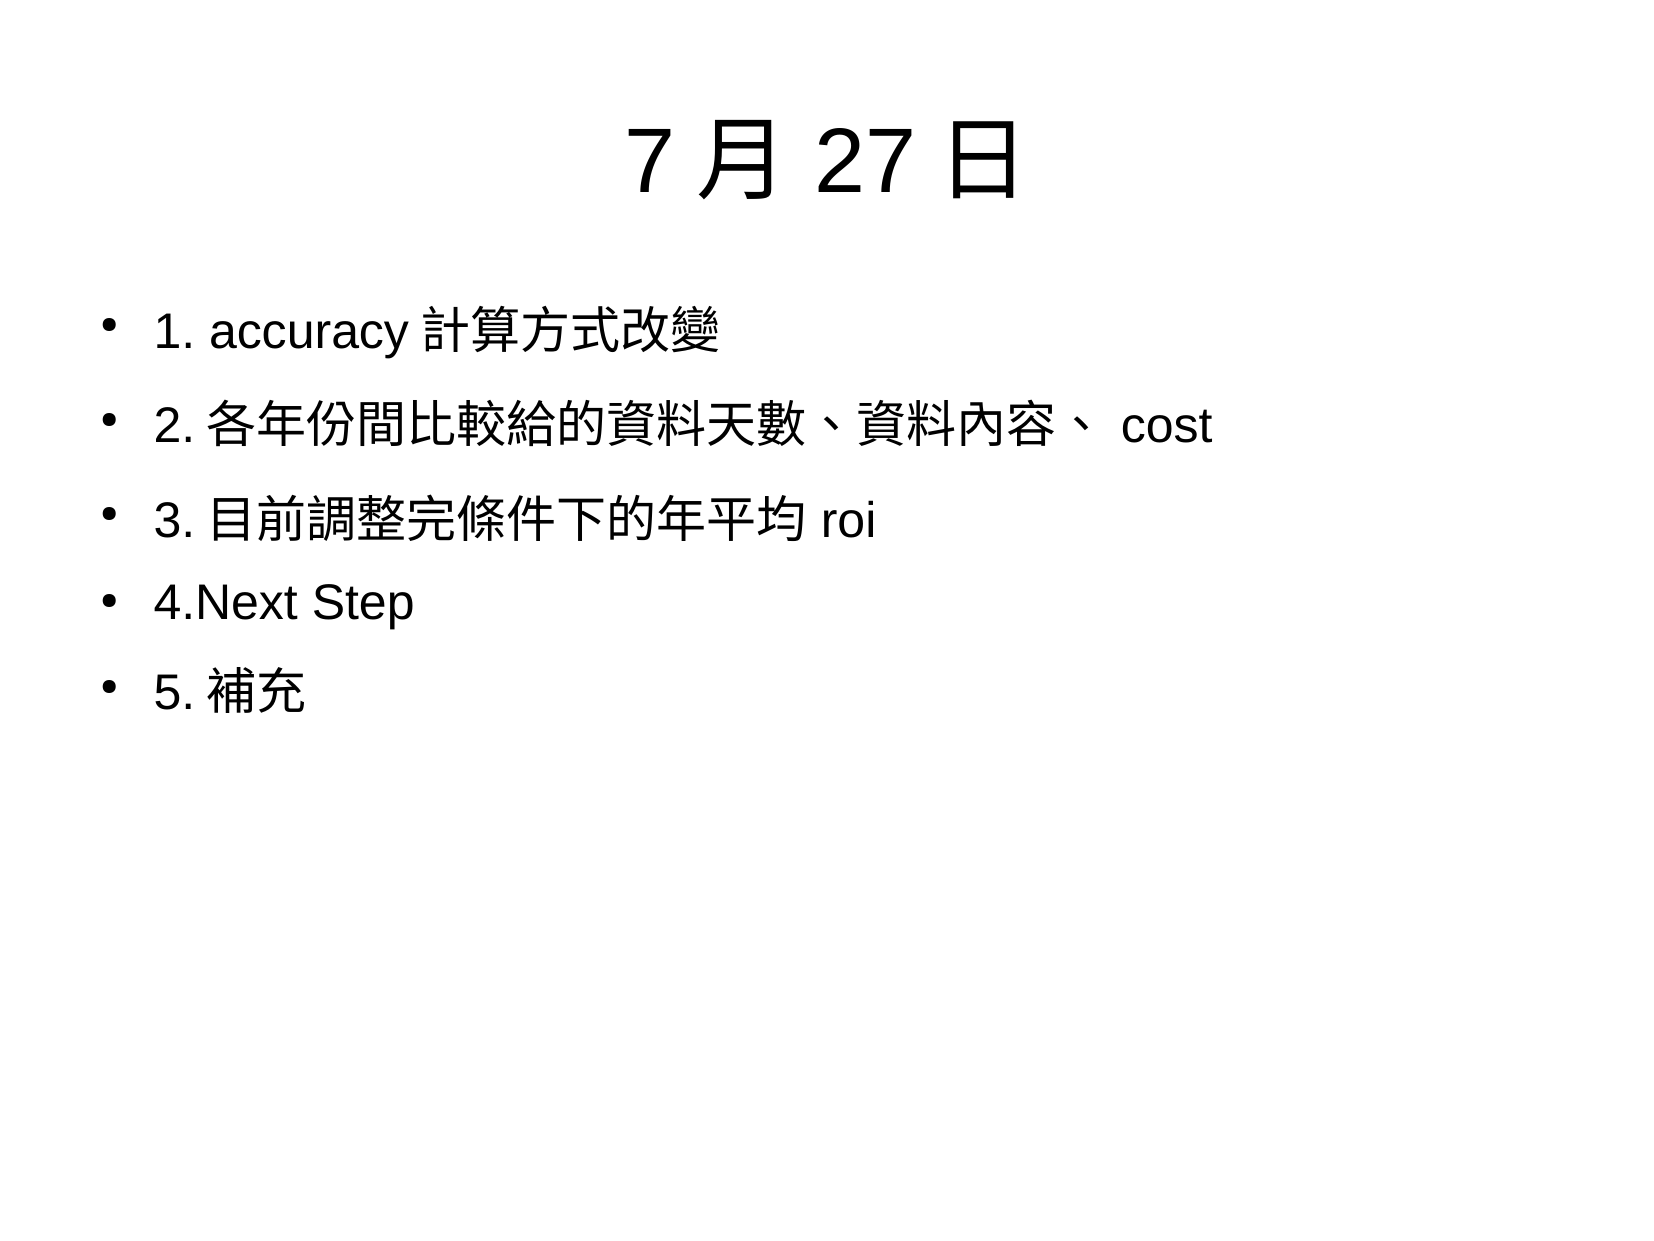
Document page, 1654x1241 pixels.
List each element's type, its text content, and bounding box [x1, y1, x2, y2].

title 7月27日 [82, 49, 1571, 257]
list 1. accuracy計算方式改變 2.各年份間比較給的資料天數、資料內容、cost 3.目前調整完條件下的年平均roi 4.Next Step 5.補充 [82, 290, 1571, 1010]
